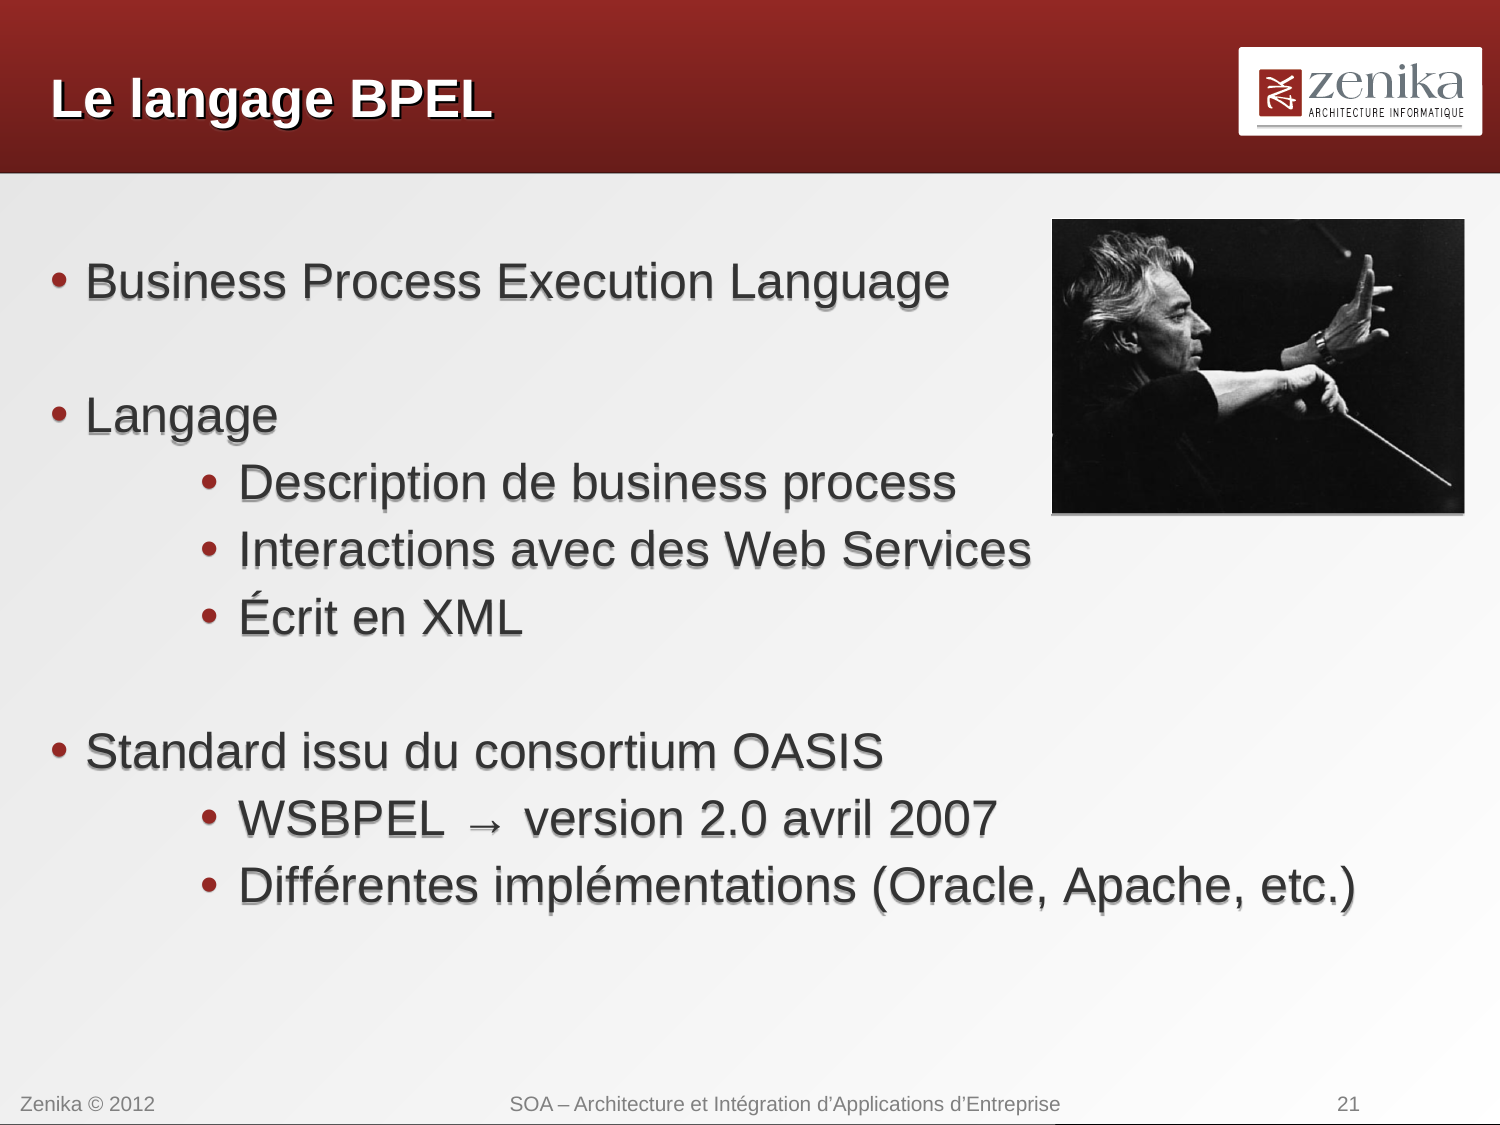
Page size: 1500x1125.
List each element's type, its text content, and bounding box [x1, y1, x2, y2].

title Le langage BPEL [50, 22, 1206, 172]
subtitle Business Process Execution Language Langage Description de business process Interactions avec des Web Services Écrit en XML Standard issu du consortium OASIS WSBPEL → version 2.0 avril 2007 Différentes implémentations (Oracle, Apache, etc.) [50, 249, 1435, 1064]
picture [1051, 218, 1465, 514]
